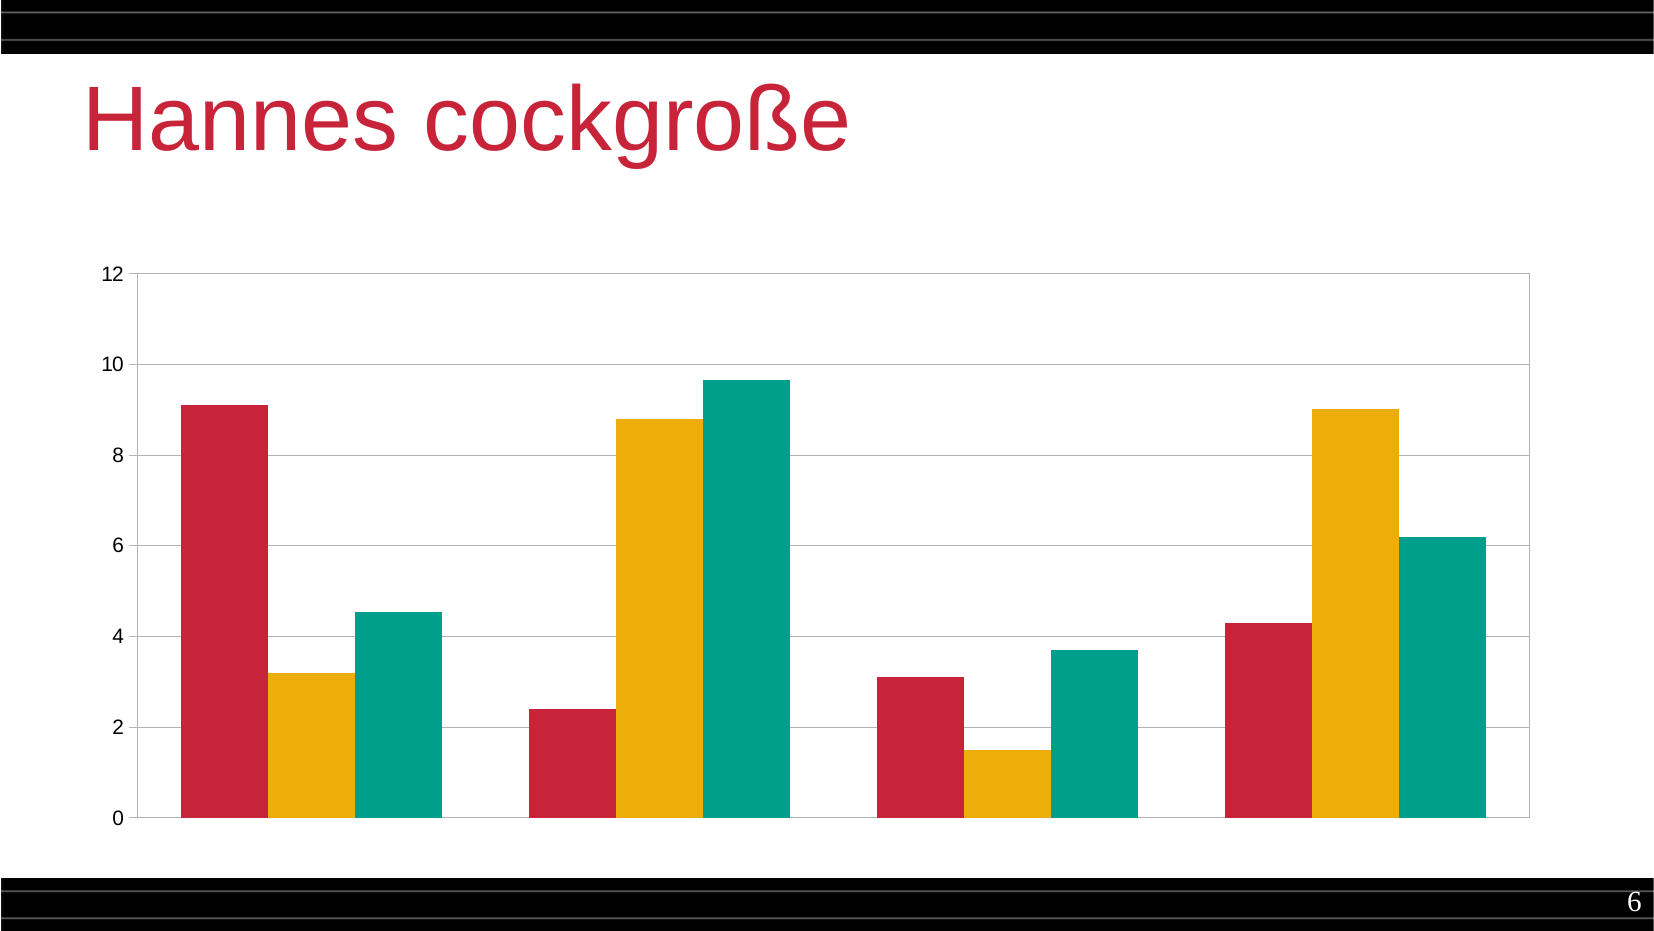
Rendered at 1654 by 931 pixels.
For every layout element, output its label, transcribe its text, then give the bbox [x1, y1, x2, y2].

chart [71, 250, 1559, 842]
picture [1, 0, 1654, 54]
title Hannes cockgroße [82, 67, 1571, 273]
picture [1, 878, 1654, 931]
